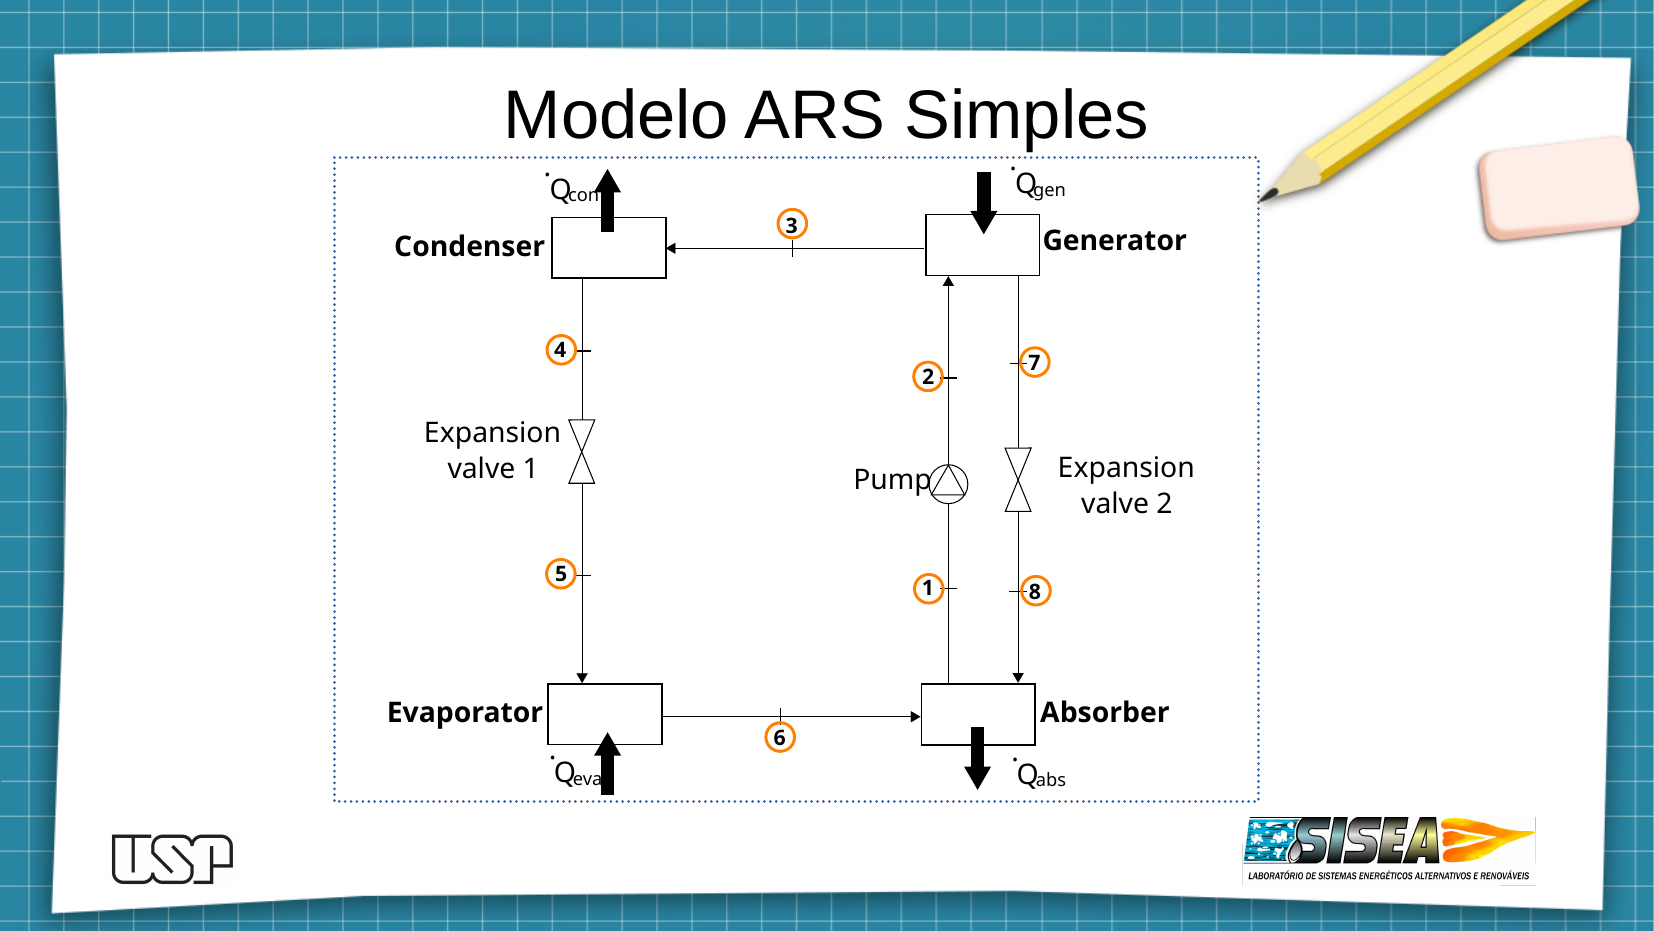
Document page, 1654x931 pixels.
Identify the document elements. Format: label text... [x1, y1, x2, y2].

title Modelo ARS Simples [82, 37, 1571, 193]
picture [0, 0, 1654, 931]
